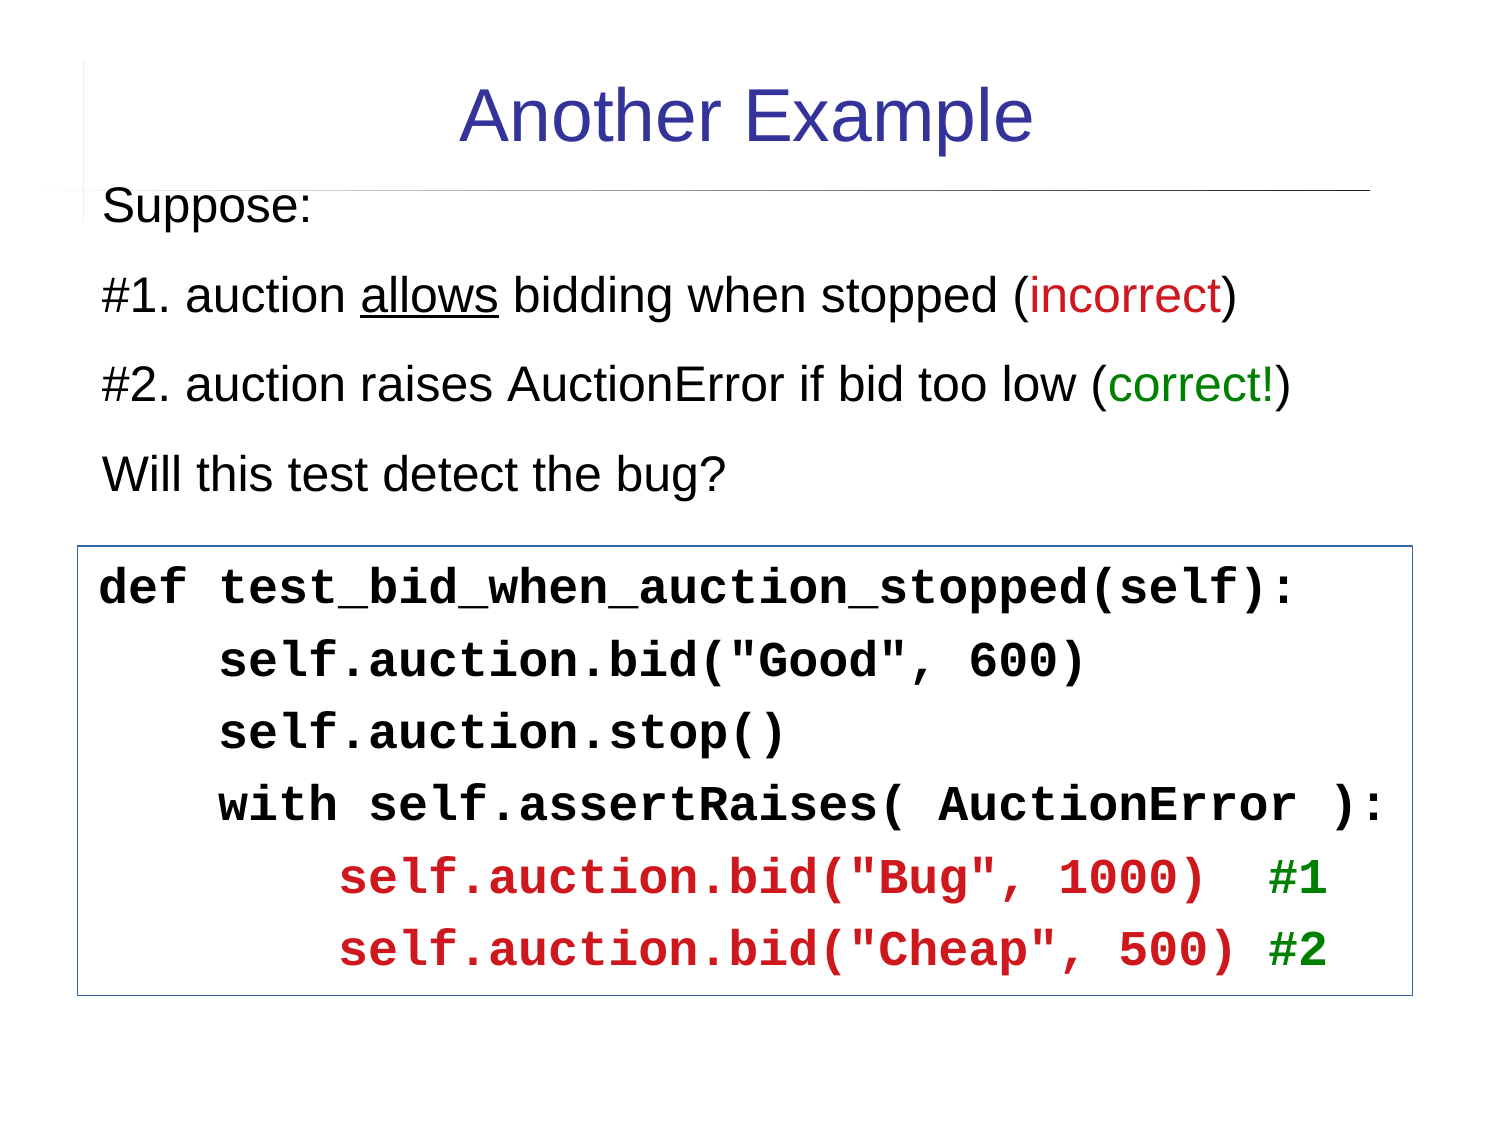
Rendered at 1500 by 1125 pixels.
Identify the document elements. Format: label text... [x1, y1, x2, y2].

title Another Example [100, 42, 1395, 165]
text_box def test_bid_when_auction_stopped(self): self.auction.bid("Good", 600) self.auction.stop() with self.assertRaises( AuctionError ): self.auction.bid("Bug", 1000) #1 self.auction.bid("Cheap", 500) #2 [77, 545, 1413, 996]
text_box Suppose: #1. auction allows bidding when stopped (incorrect) #2. auction raises AuctionError if bid too low (correct!) Will this test detect the bug? [87, 165, 1408, 438]
